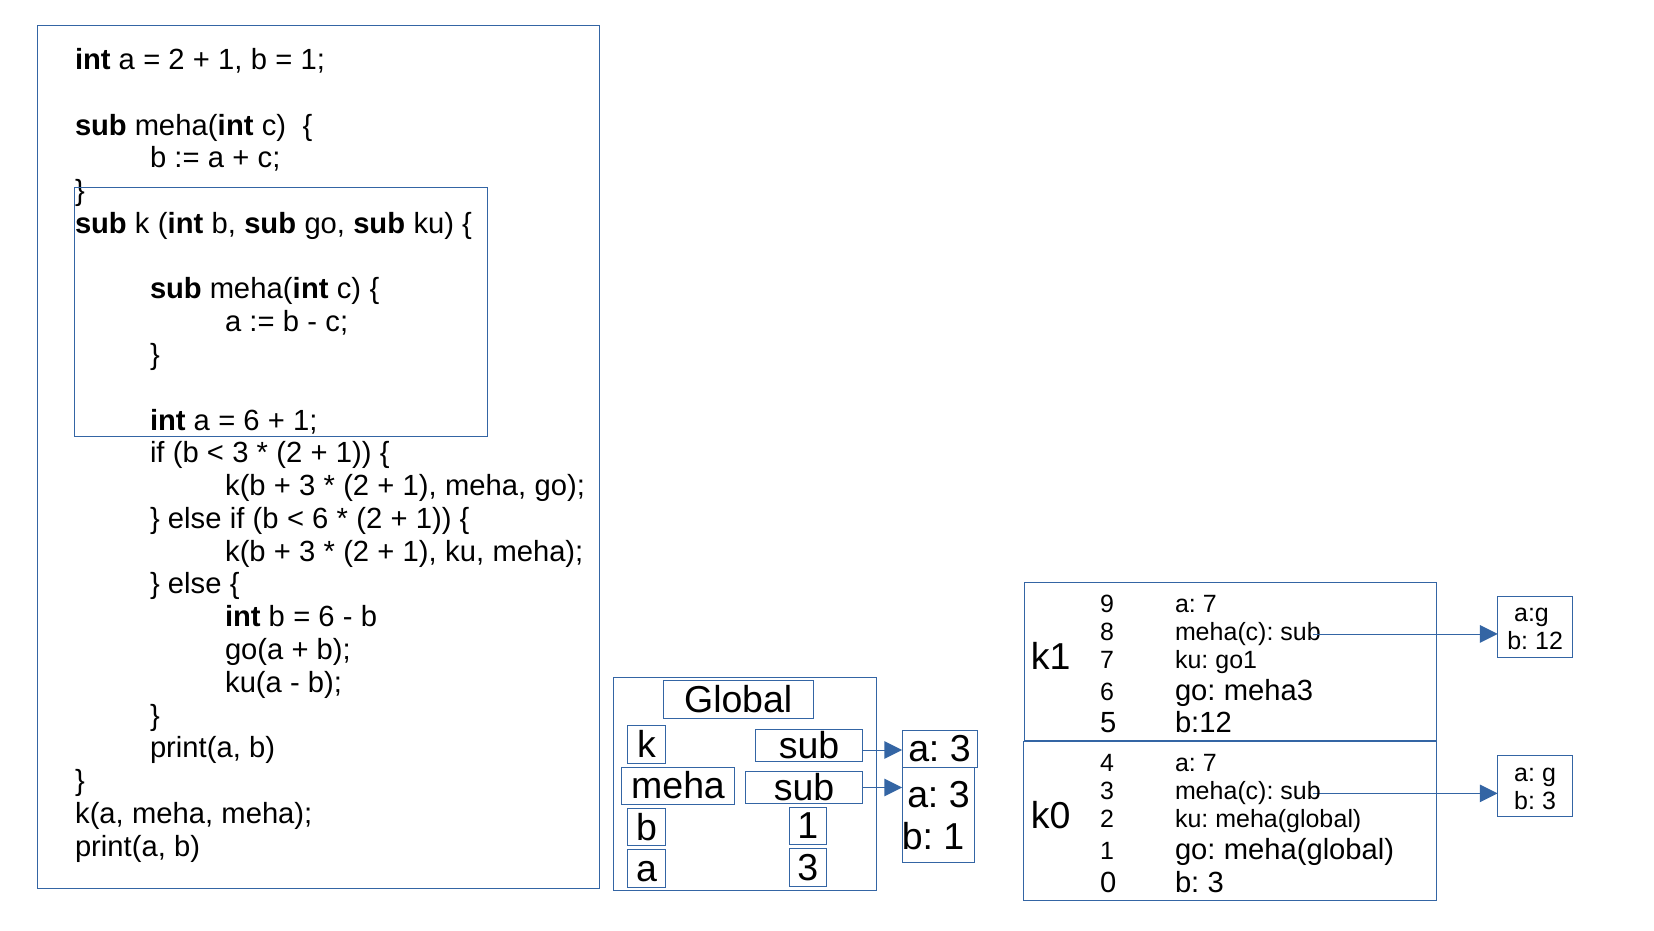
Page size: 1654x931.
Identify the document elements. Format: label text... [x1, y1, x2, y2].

text_box k0 [1015, 787, 1085, 845]
text_box Global [663, 680, 814, 719]
text_box a [627, 849, 666, 888]
text_box a:g b: 12 [1497, 596, 1573, 658]
text_box 9 a: 7 8 meha(c): sub 7 ku: go1 6 go: meha3 5 b:12 [1085, 582, 1409, 741]
text_box sub [745, 771, 863, 804]
text_box k [627, 725, 666, 764]
text_box 4 a: 7 3 meha(c): sub 2 ku: meha(global) 1 go: meha(global) 0 b: 3 [1085, 741, 1437, 916]
text_box a: g b: 3 [1497, 755, 1573, 817]
text_box 1 [789, 807, 827, 845]
text_box meha [621, 767, 735, 805]
text_box a: 3 [902, 730, 978, 768]
text_box sub [755, 729, 863, 762]
text_box 3 [789, 848, 827, 887]
subtitle int a = 2 + 1, b = 1; sub meha(int c) { b := a + c; } sub k (int b, sub go, sub ku) { sub meha(int c) { a := b - c; } int a = 6 + 1; if (b < 3 * (2 + 1)) { k(b + 3 * (2 + 1), meha, go); } else if (b < 6 * (2 + 1)) { k(b + 3 * (2 + 1), ku, meha); } else { int b = 6 - b go(a + b); ku(a - b); } print(a, b) } k(a, meha, meha); print(a, b) [75, 188, 487, 436]
text_box k1 [1016, 628, 1086, 685]
text_box b [627, 808, 666, 846]
subtitle int a = 2 + 1, b = 1; sub meha(int c) { b := a + c; } sub k (int b, sub go, sub ku) { sub meha(int c) { a := b - c; } int a = 6 + 1; if (b < 3 * (2 + 1)) { k(b + 3 * (2 + 1), meha, go); } else if (b < 6 * (2 + 1)) { k(b + 3 * (2 + 1), ku, meha); } else { int b = 6 - b go(a + b); ku(a - b); } print(a, b) } k(a, meha, meha); print(a, b) [75, 43, 638, 863]
text_box a: 3 b: 1 [902, 767, 975, 863]
